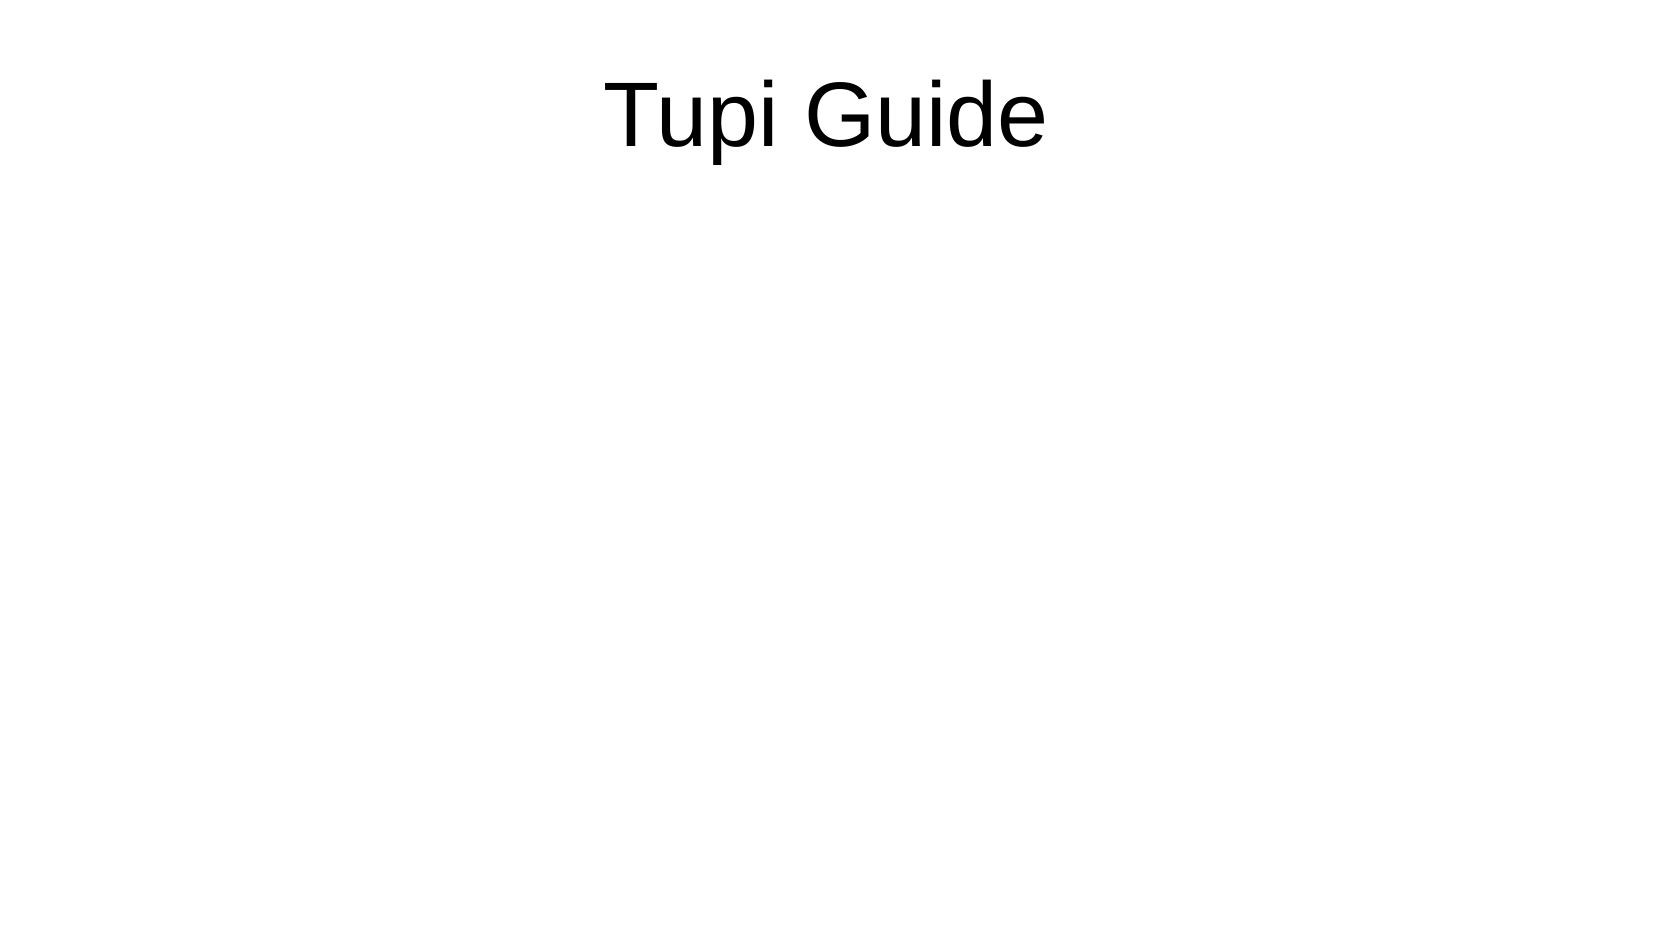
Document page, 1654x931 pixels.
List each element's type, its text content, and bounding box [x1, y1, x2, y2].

title Tupi Guide [82, 37, 1571, 193]
